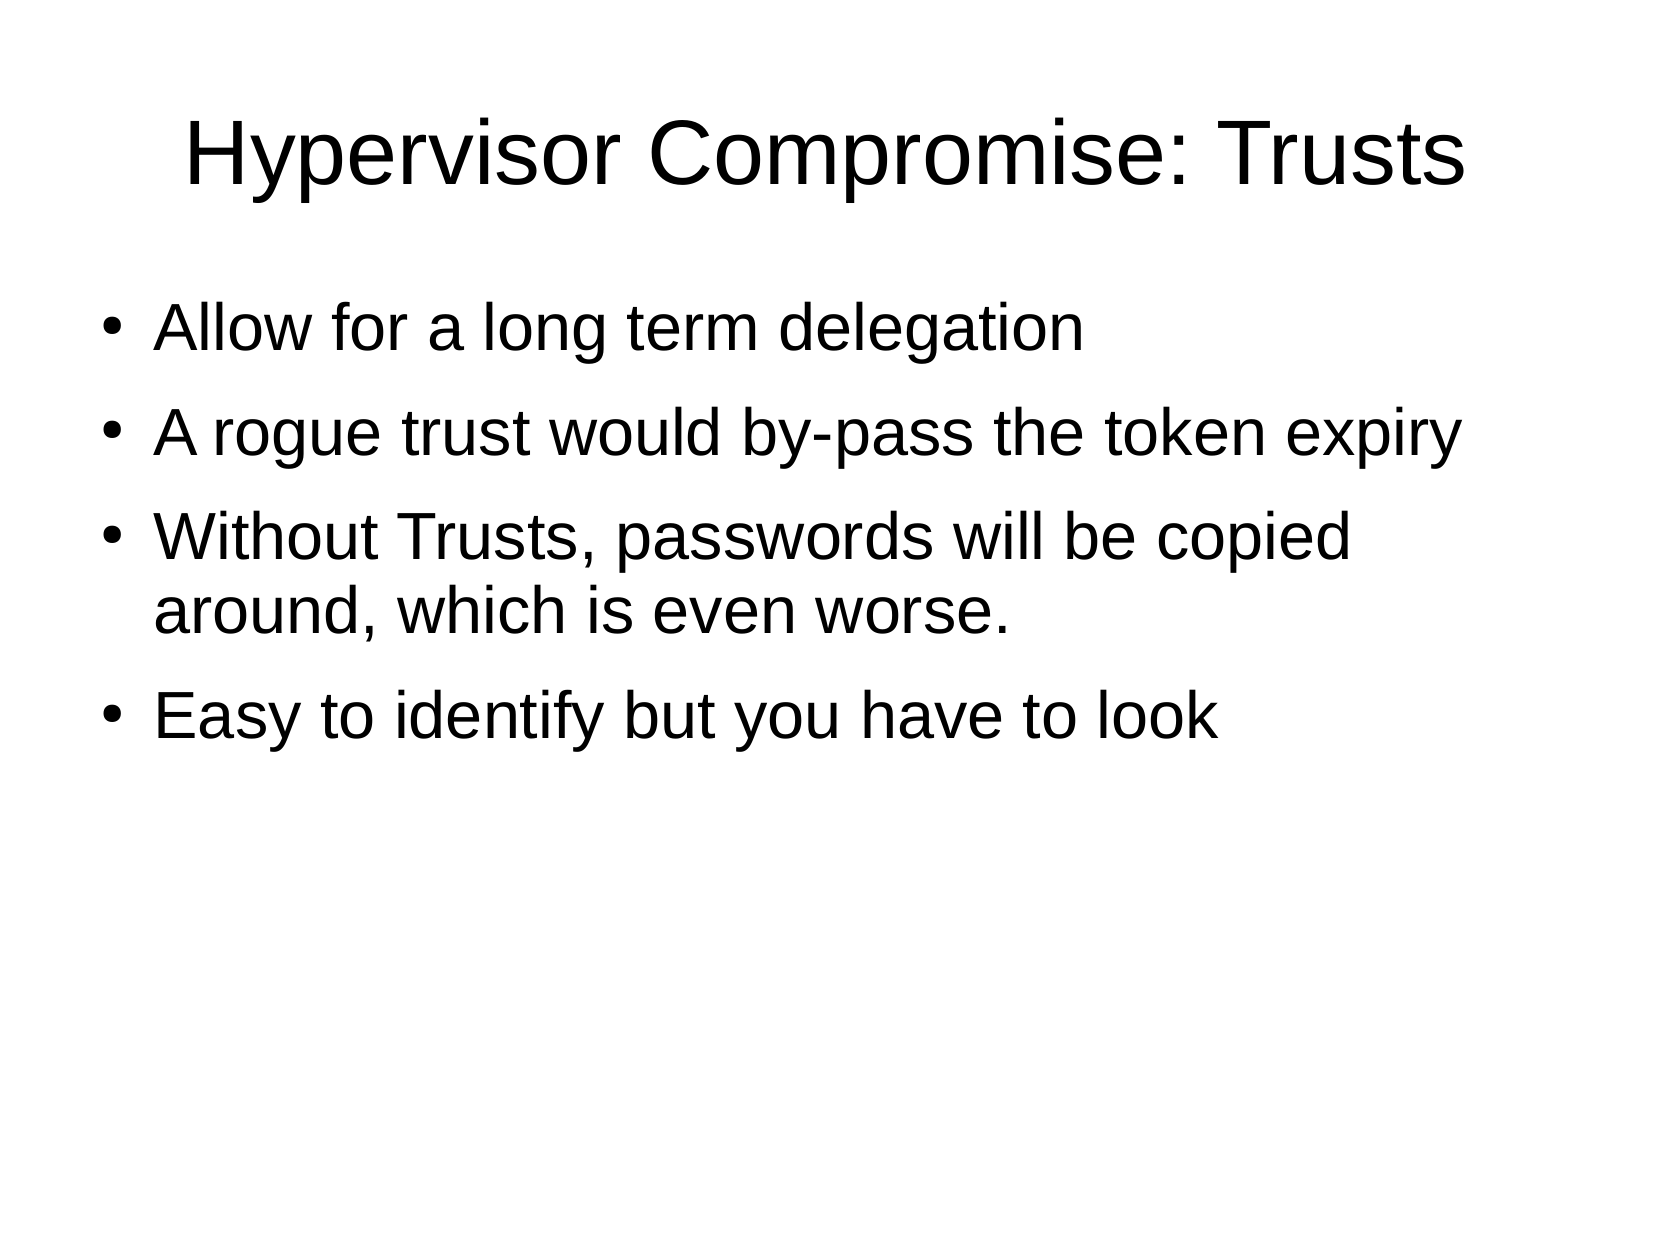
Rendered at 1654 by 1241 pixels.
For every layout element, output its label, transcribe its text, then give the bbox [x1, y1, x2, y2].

title Hypervisor Compromise: Trusts [82, 49, 1571, 257]
list Allow for a long term delegation A rogue trust would by-pass the token expiry Without Trusts, passwords will be copied around, which is even worse. Easy to identify but you have to look [82, 290, 1571, 1010]
